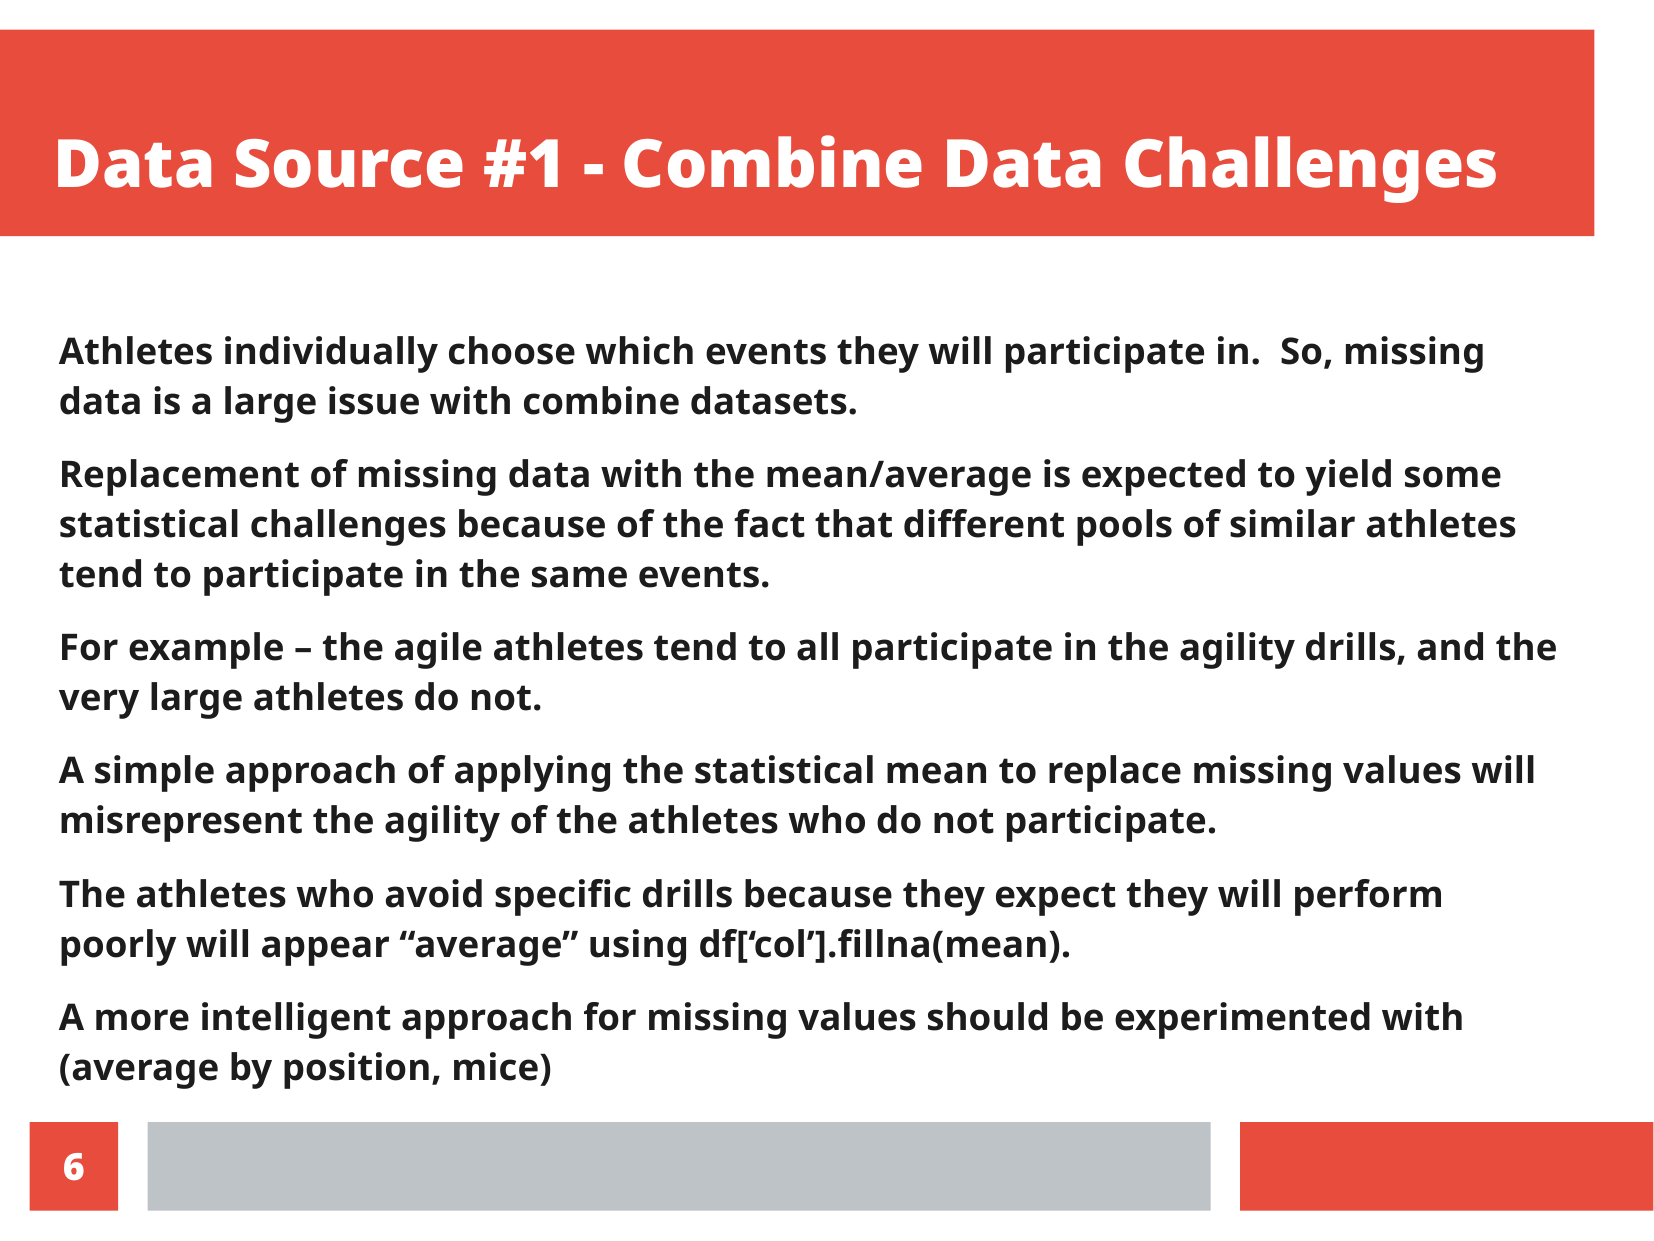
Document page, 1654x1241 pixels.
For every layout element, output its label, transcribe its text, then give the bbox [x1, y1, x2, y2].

title Data Source #1 - Combine Data Challenges [53, 59, 1589, 207]
list Athletes individually choose which events they will participate in. So, missing data is a large issue with combine datasets. Replacement of missing data with the mean/average is expected to yield some statistical challenges because of the fact that different pools of similar athletes tend to participate in the same events. For example – the agile athletes tend to all participate in the agility drills, and the very large athletes do not. A simple approach of applying the statistical mean to replace missing values will misrepresent the agility of the athletes who do not participate. The athletes who avoid specific drills because they expect they will perform poorly will appear “average” using df[‘col’].fillna(mean). A more intelligent approach for missing values should be experimented with (average by position, mice) [59, 324, 1565, 1093]
